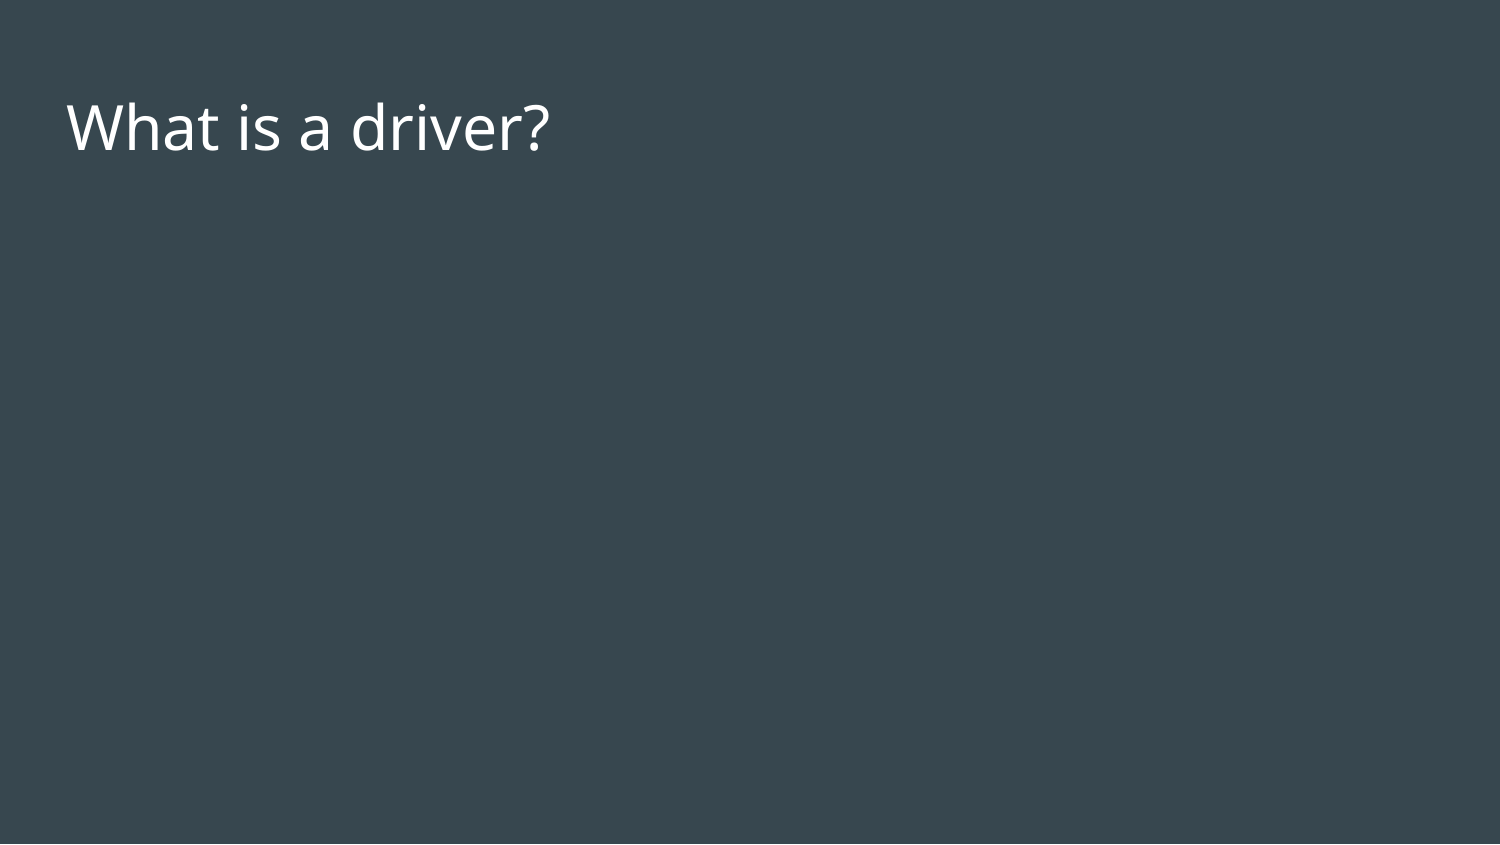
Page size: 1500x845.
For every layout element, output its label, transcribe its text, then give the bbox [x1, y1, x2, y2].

title What is a driver? [51, 72, 1449, 167]
